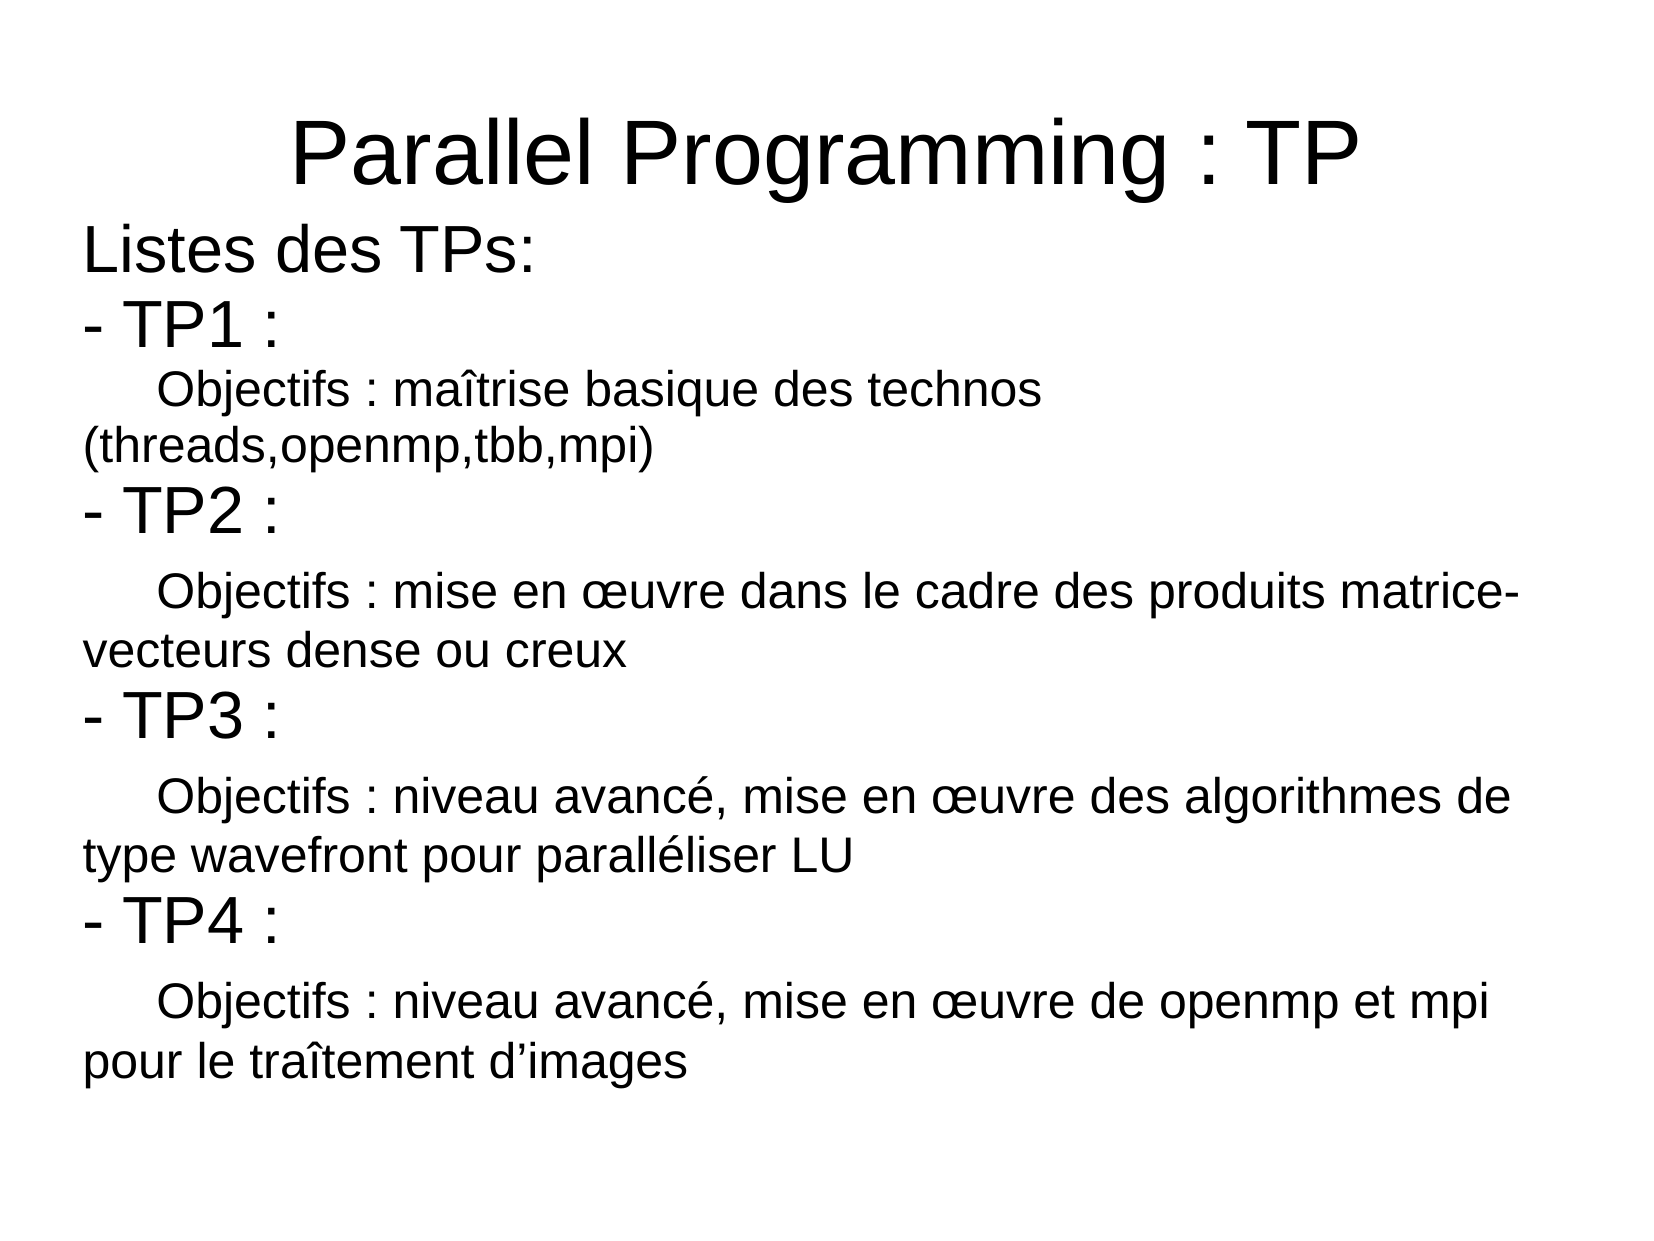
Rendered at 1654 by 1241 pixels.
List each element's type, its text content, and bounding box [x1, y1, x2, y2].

subtitle Listes des TPs: - TP1 : Objectifs : maîtrise basique des technos (threads,openmp,tbb,mpi) - TP2 : Objectifs : mise en œuvre dans le cadre des produits matrice-vecteurs dense ou creux - TP3 : Objectifs : niveau avancé, mise en œuvre des algorithmes de type wavefront pour paralléliser LU - TP4 : Objectifs : niveau avancé, mise en œuvre de openmp et mpi pour le traîtement d’images [82, 213, 1571, 1087]
title Parallel Programming : TP [82, 49, 1571, 213]
